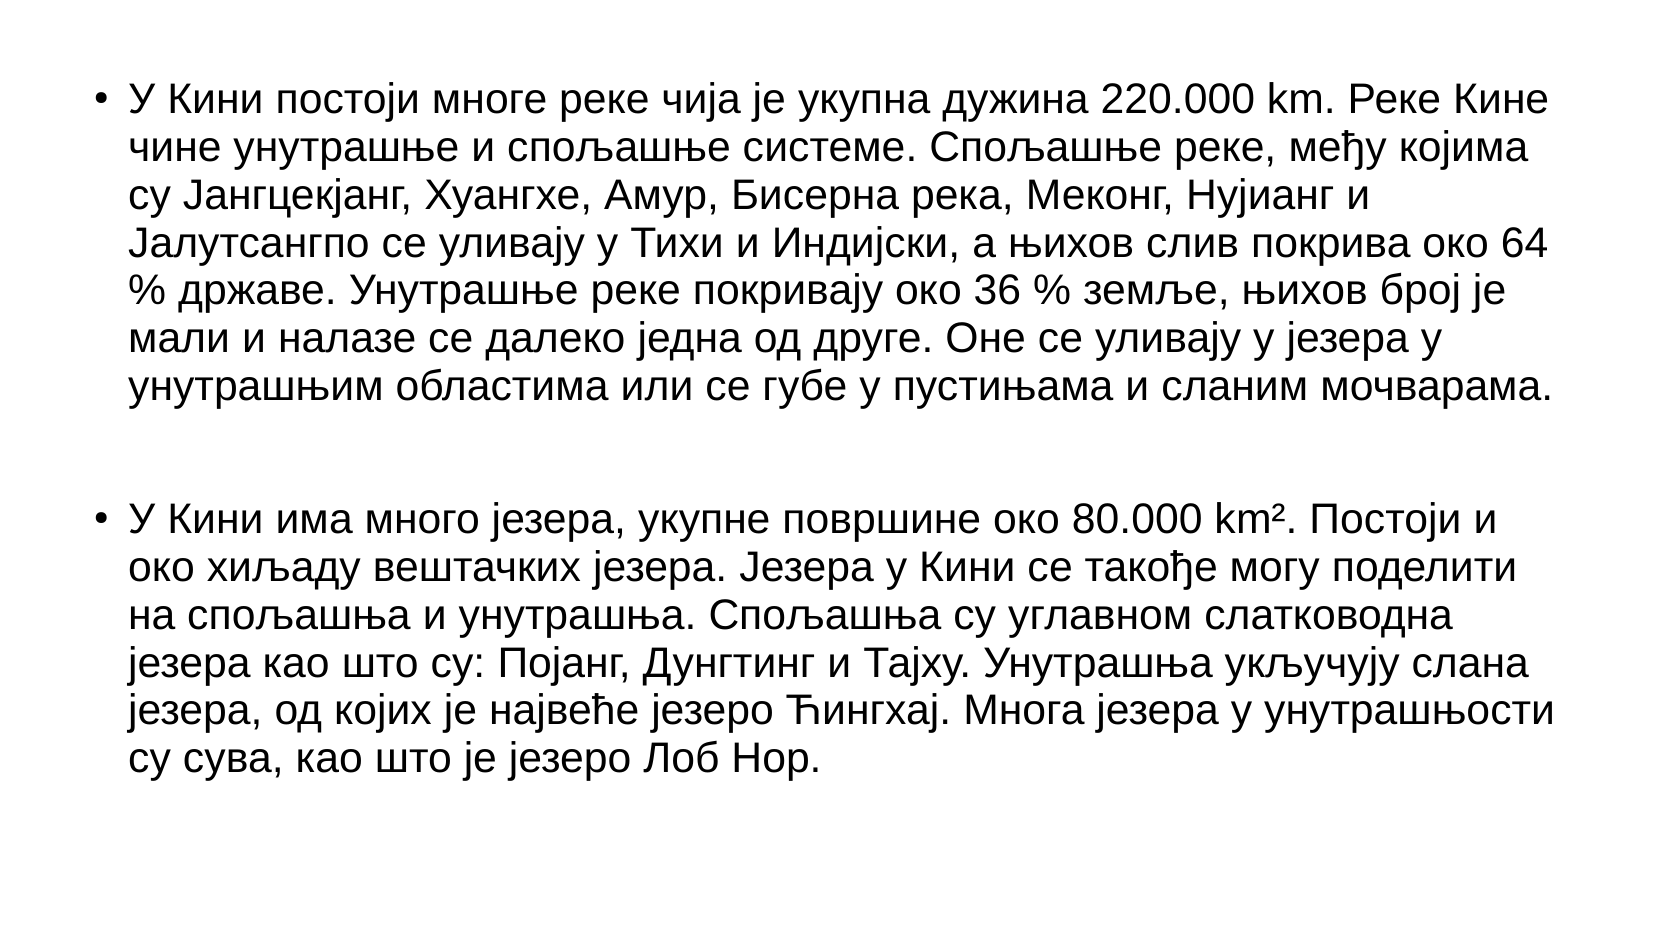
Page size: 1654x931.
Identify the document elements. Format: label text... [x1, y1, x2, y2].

list У Кини постоји многе реке чија је укупна дужина 220.000 km. Реке Кине чине унутрашње и спољашње системе. Спољашње реке, међу којима су Јангцекјанг, Хуангхе, Амур, Бисерна река, Меконг, Нујианг и Јалутсангпо се уливају у Тихи и Индијски, а њихов слив покрива око 64 % државе. Унутрашње реке покривају око 36 % земље, њихов број је мали и налазе се далеко једна од друге. Оне се уливају у језера у унутрашњим областима или се губе у пустињама и сланим мочварама. У Кини има много језера, укупне површине око 80.000 km². Постоји и око хиљаду вештачких језера. Језера у Кини се такође могу поделити на спољашња и унутрашња. Спољашња су углавном слатководна језера као што су: Појанг, Дунгтинг и Тајху. Унутрашња укључују слана језера, од којих је највеће језеро Ћингхај. Многа језера у унутрашњости су сува, као што је језеро Лоб Нор. [82, 75, 1571, 826]
